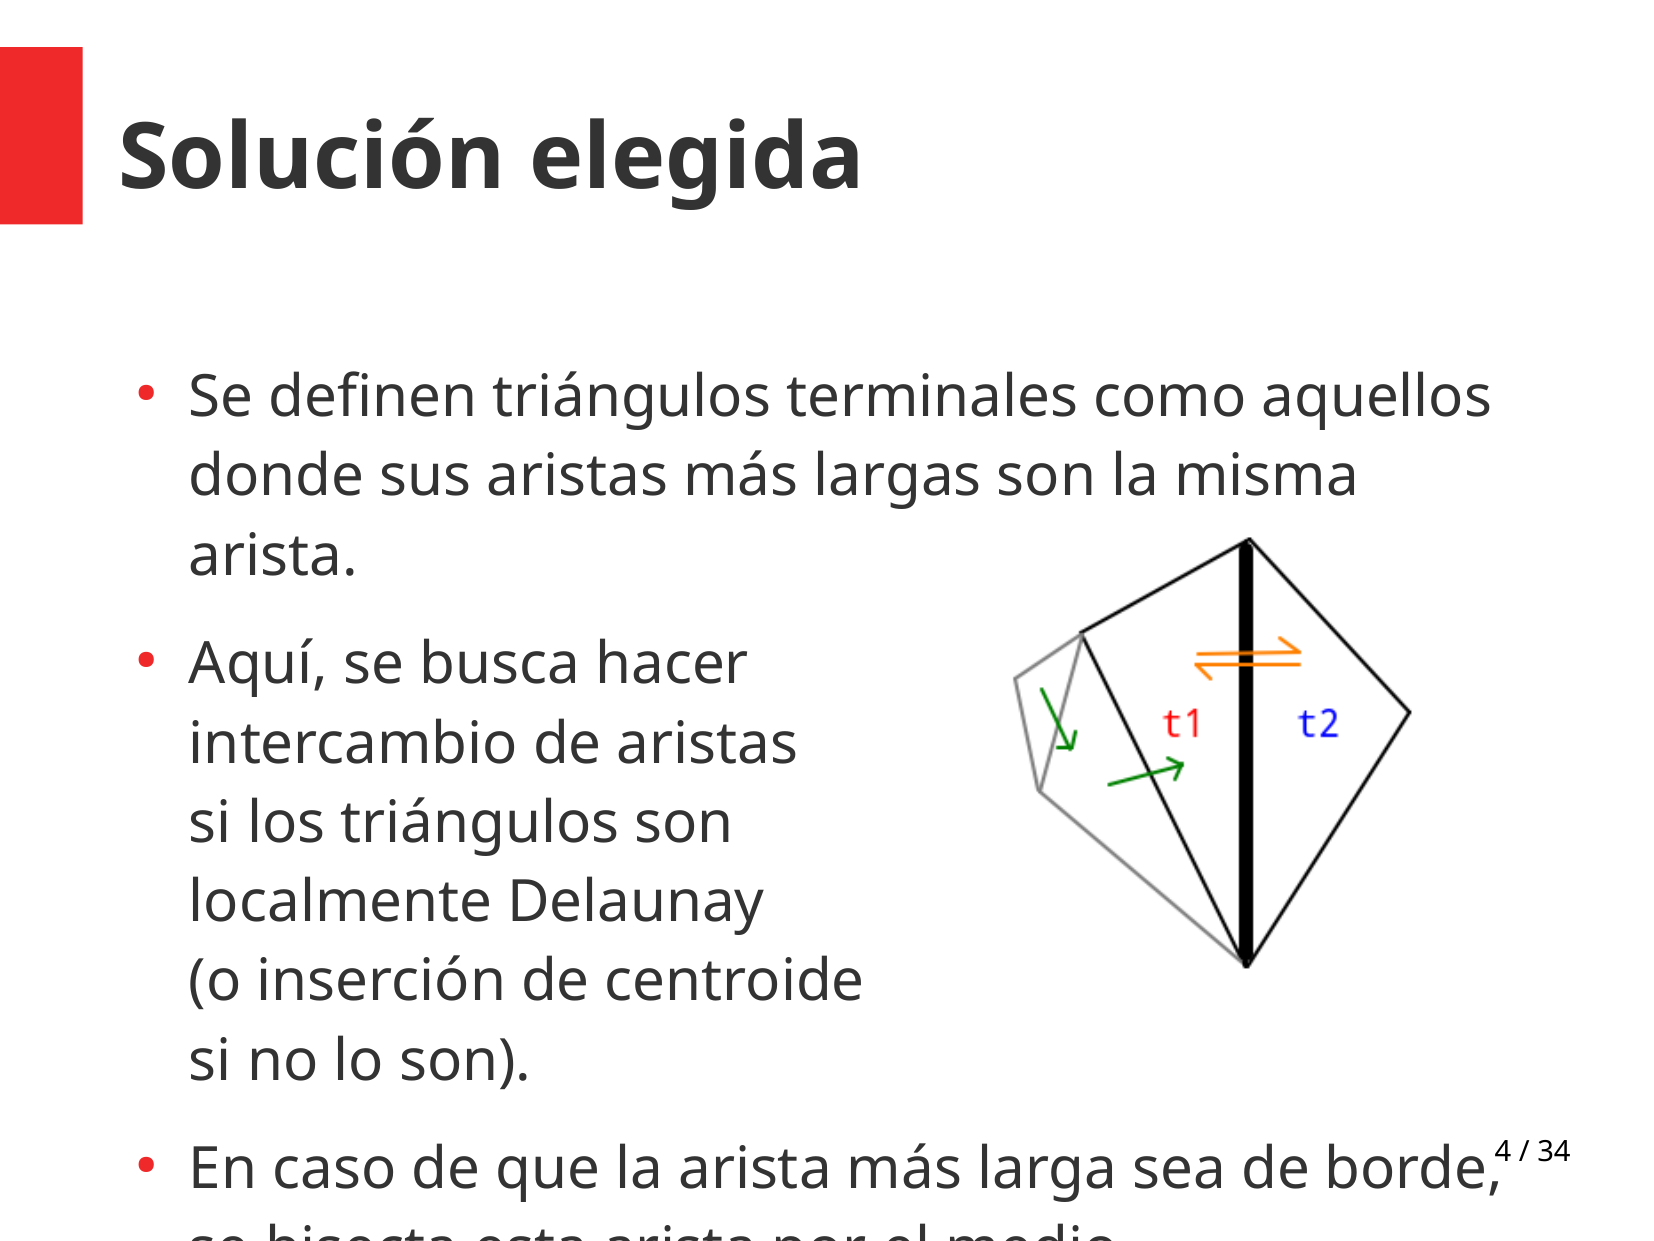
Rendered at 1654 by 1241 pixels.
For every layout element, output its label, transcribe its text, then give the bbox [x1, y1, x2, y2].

title Solución elegida [118, 49, 1571, 257]
list Se definen triángulos terminales como aquellos donde sus aristas más largas son la misma arista. Aquí, se busca hacer intercambio de aristas si los triángulos son localmente Delaunay (o inserción de centroide si no lo son). En caso de que la arista más larga sea de borde, se bisecta esta arista por el medio. [118, 354, 1536, 1074]
picture [1003, 529, 1465, 1004]
